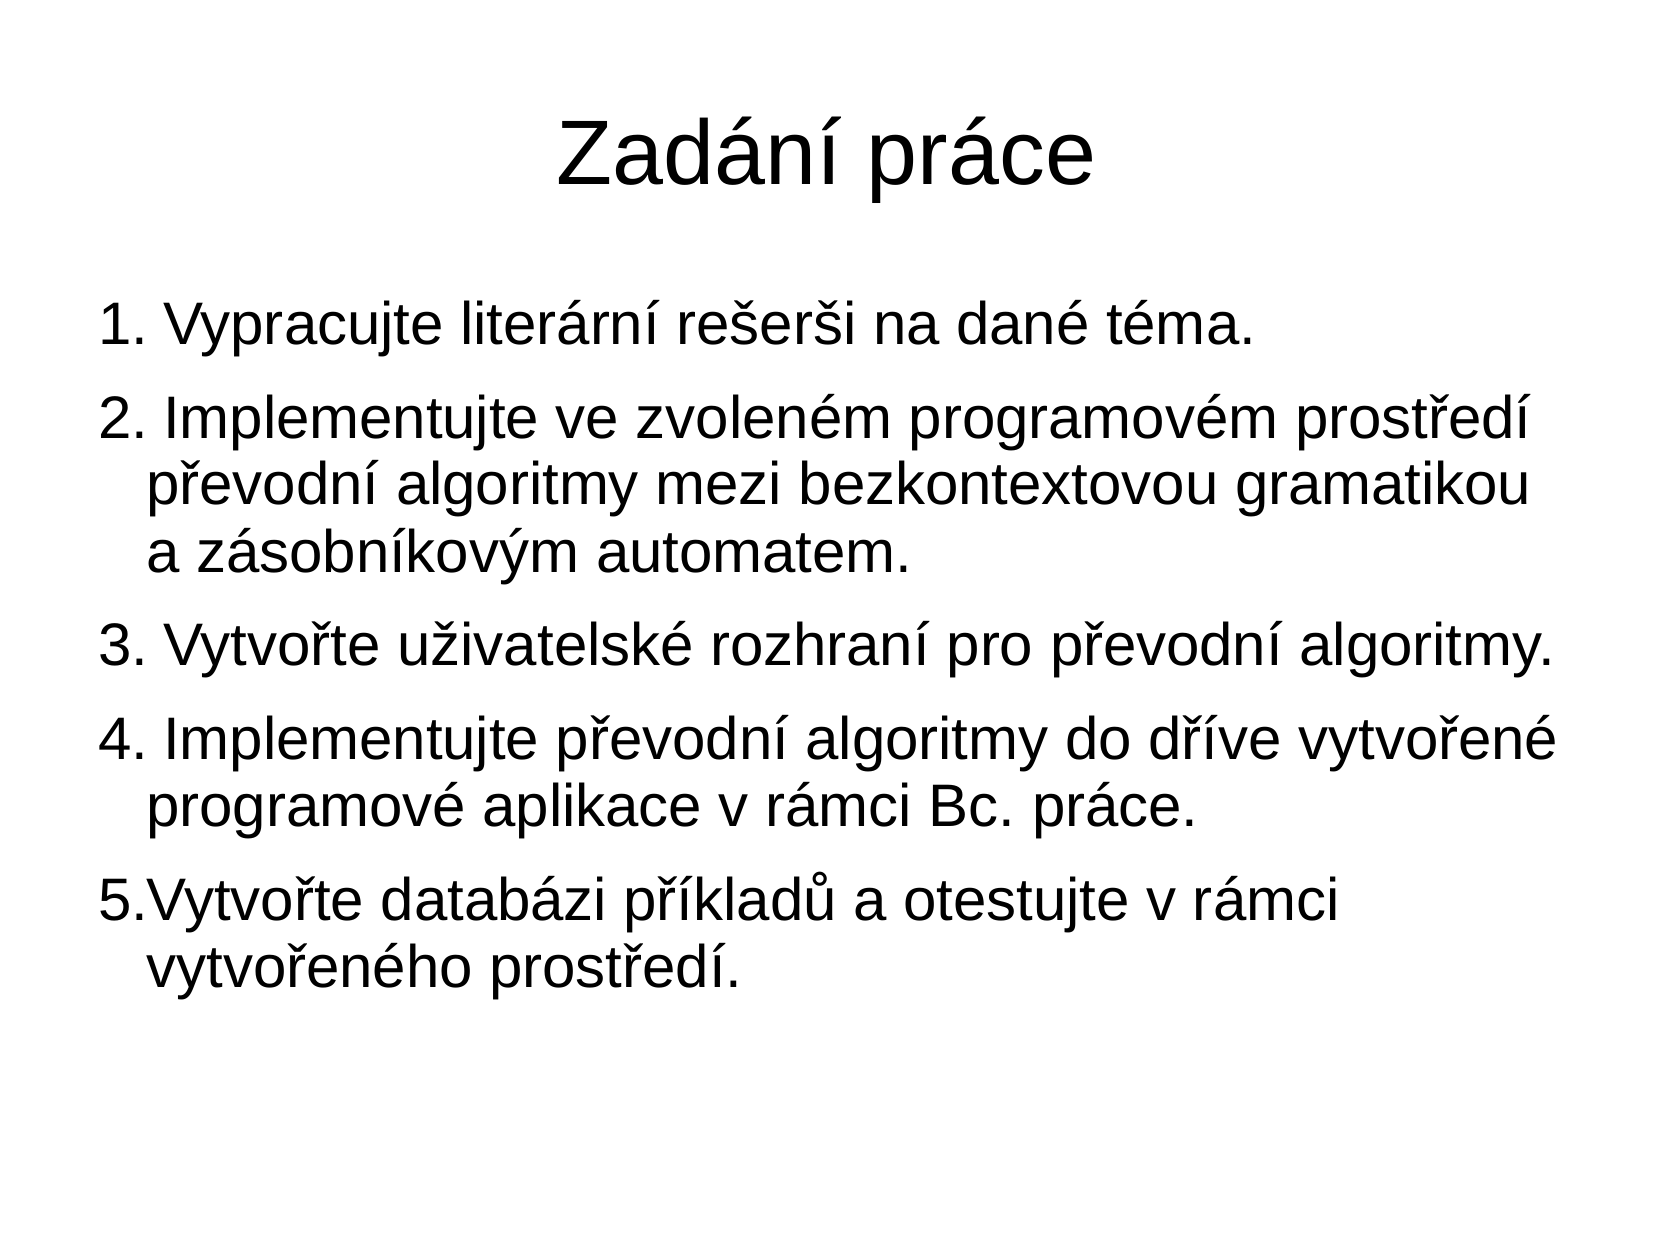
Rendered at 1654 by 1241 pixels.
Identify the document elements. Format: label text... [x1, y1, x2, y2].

list Vypracujte literární rešerši na dané téma. Implementujte ve zvoleném programovém prostředí převodní algoritmy mezi bezkontextovou gramatikou a zásobníkovým automatem. Vytvořte uživatelské rozhraní pro převodní algoritmy. Implementujte převodní algoritmy do dříve vytvořené programové aplikace v rámci Bc. práce. Vytvořte databázi příkladů a otestujte v rámci vytvořeného prostředí. [82, 290, 1571, 1010]
title Zadání práce [82, 49, 1571, 257]
